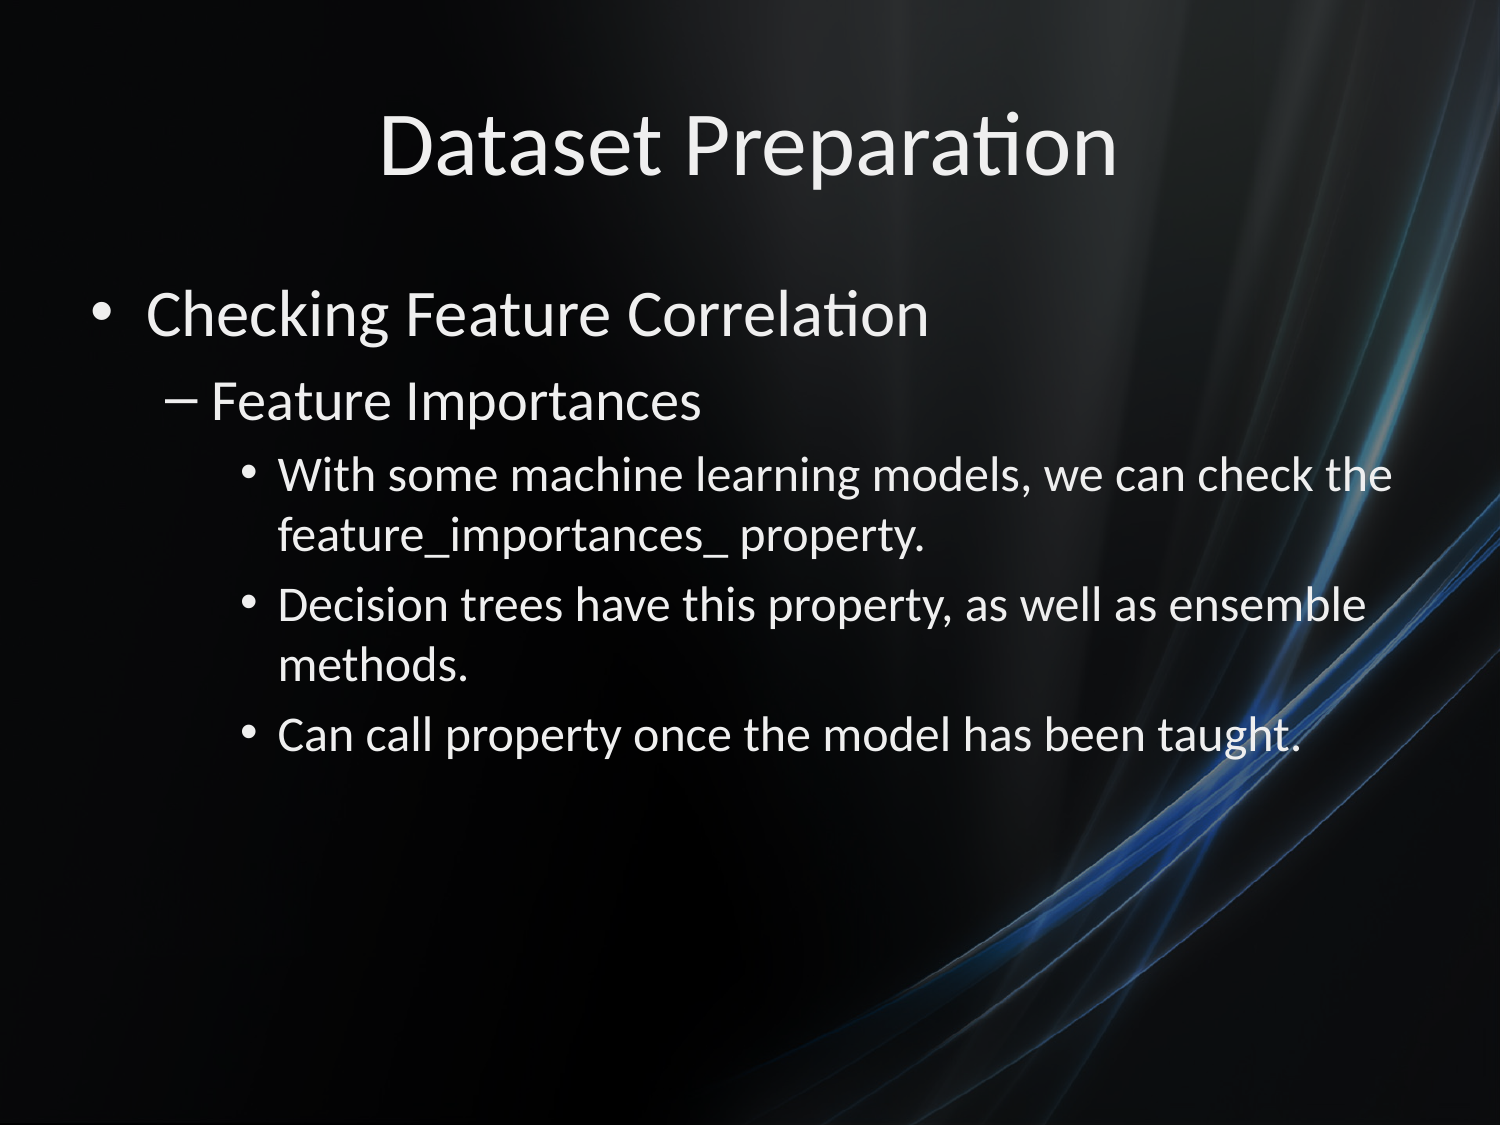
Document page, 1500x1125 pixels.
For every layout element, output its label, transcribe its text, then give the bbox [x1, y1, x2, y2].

list Checking Feature Correlation Feature Importances With some machine learning models, we can check the feature_importances_ property. Decision trees have this property, as well as ensemble methods. Can call property once the model has been taught. [75, 262, 1425, 1005]
picture [0, 0, 1500, 1125]
title Dataset Preparation [75, 45, 1425, 233]
